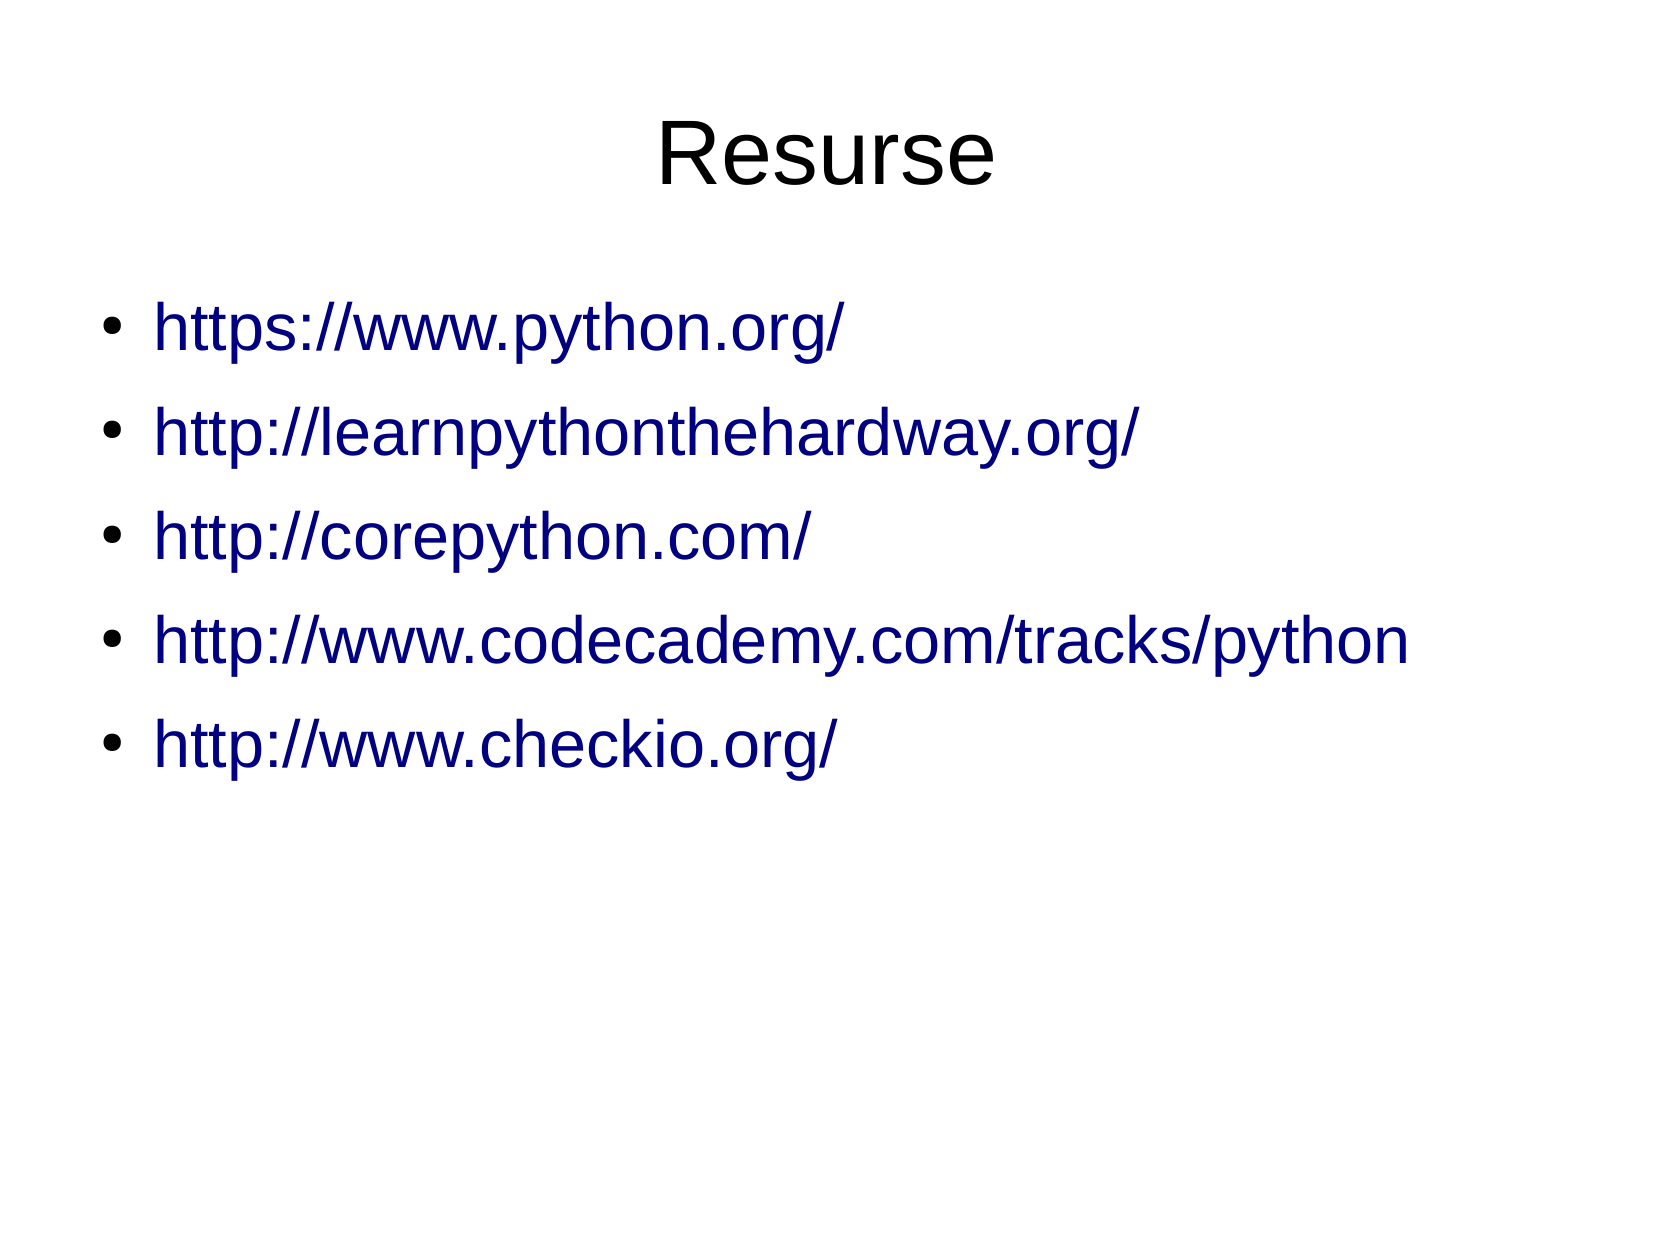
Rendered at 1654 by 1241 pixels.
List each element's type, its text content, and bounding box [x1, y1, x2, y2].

list https://www.python.org/ http://learnpythonthehardway.org/ http://corepython.com/ http://www.codecademy.com/tracks/python http://www.checkio.org/ [82, 290, 1571, 1010]
title Resurse [82, 49, 1571, 257]
